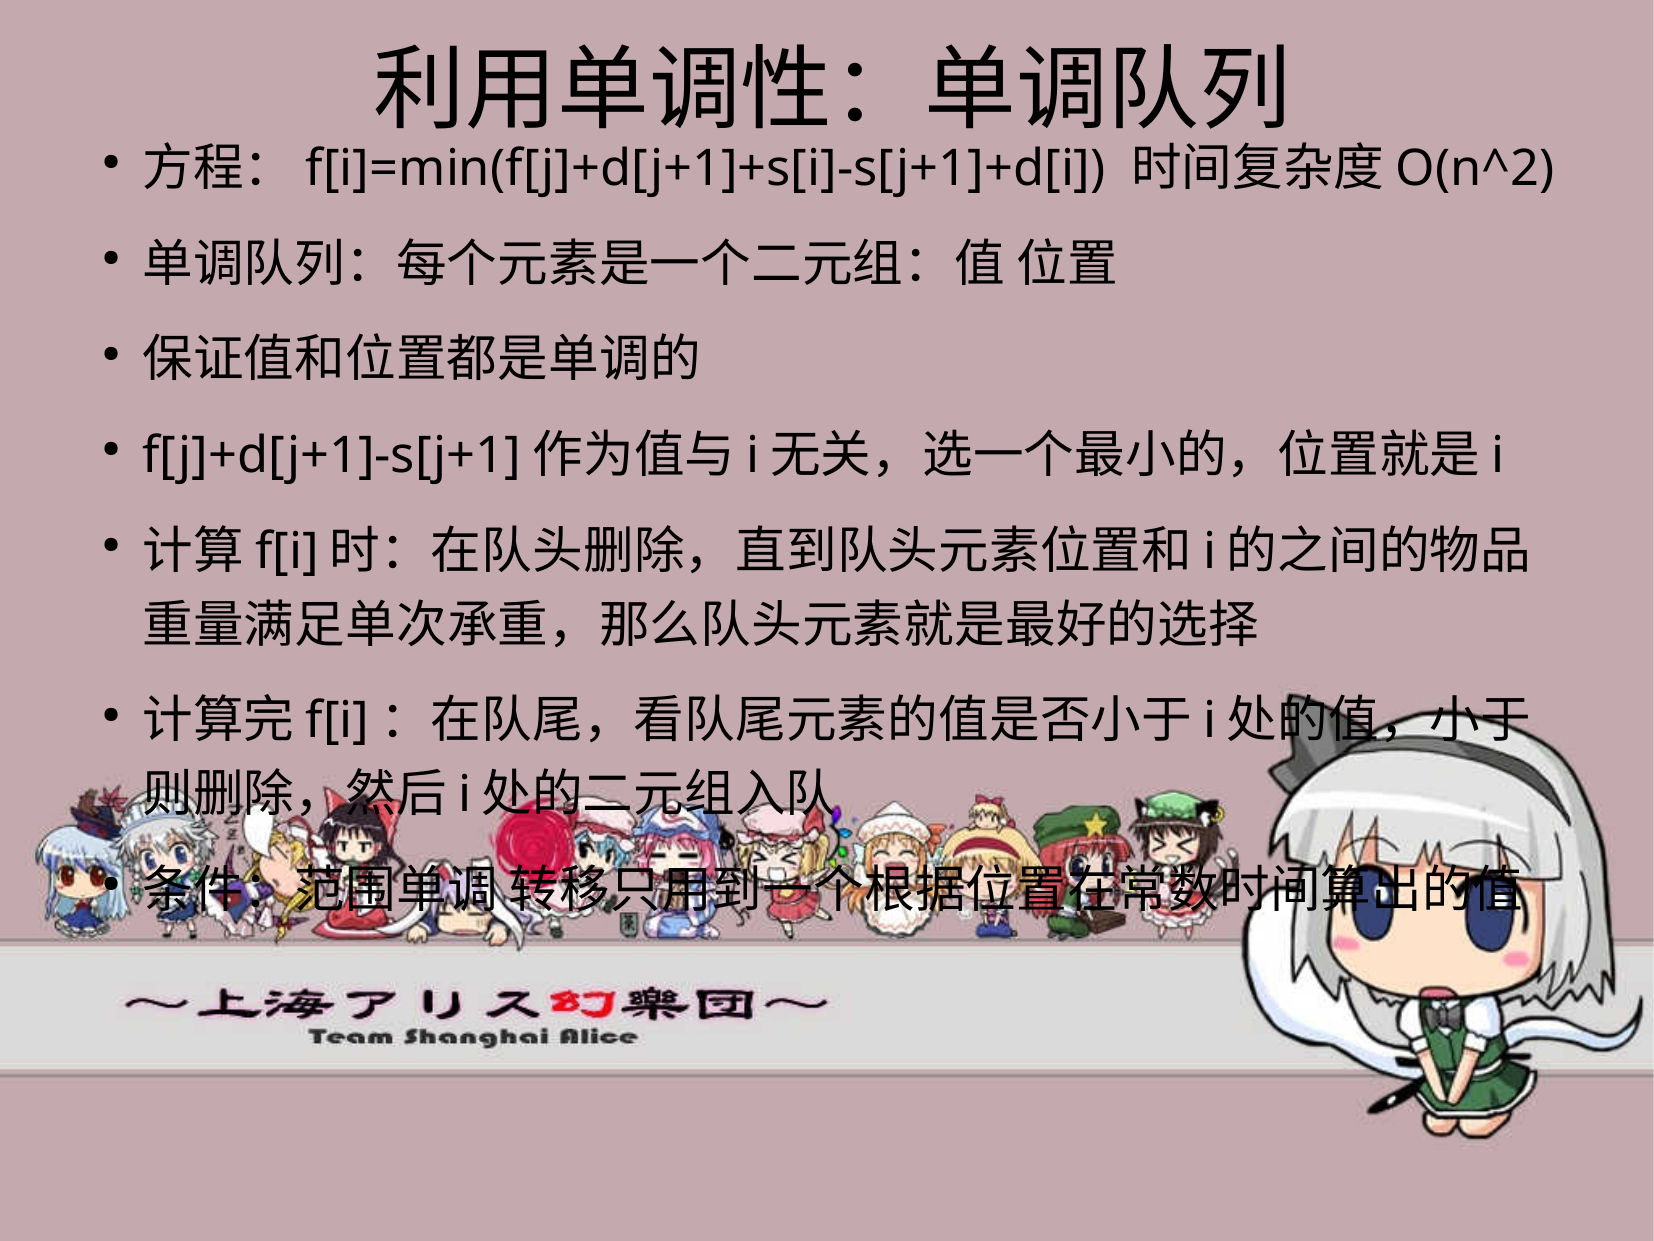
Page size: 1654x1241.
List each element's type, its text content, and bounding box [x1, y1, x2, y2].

list 方程：f[i]=min(f[j]+d[j+1]+s[i]-s[j+1]+d[i]) 时间复杂度O(n^2) 单调队列：每个元素是一个二元组：值 位置 保证值和位置都是单调的 f[j]+d[j+1]-s[j+1]作为值与i无关，选一个最小的，位置就是i 计算f[i]时：在队头删除，直到队头元素位置和i的之间的物品重量满足单次承重，那么队头元素就是最好的选择 计算完f[i]：在队尾，看队尾元素的值是否小于i处的值，小于则删除，然后i处的二元组入队 条件：范围单调 转移只用到一个根据位置在常数时间算出的值 [88, 126, 1577, 945]
title 利用单调性：单调队列 [88, 0, 1577, 126]
picture [0, 0, 1654, 1241]
